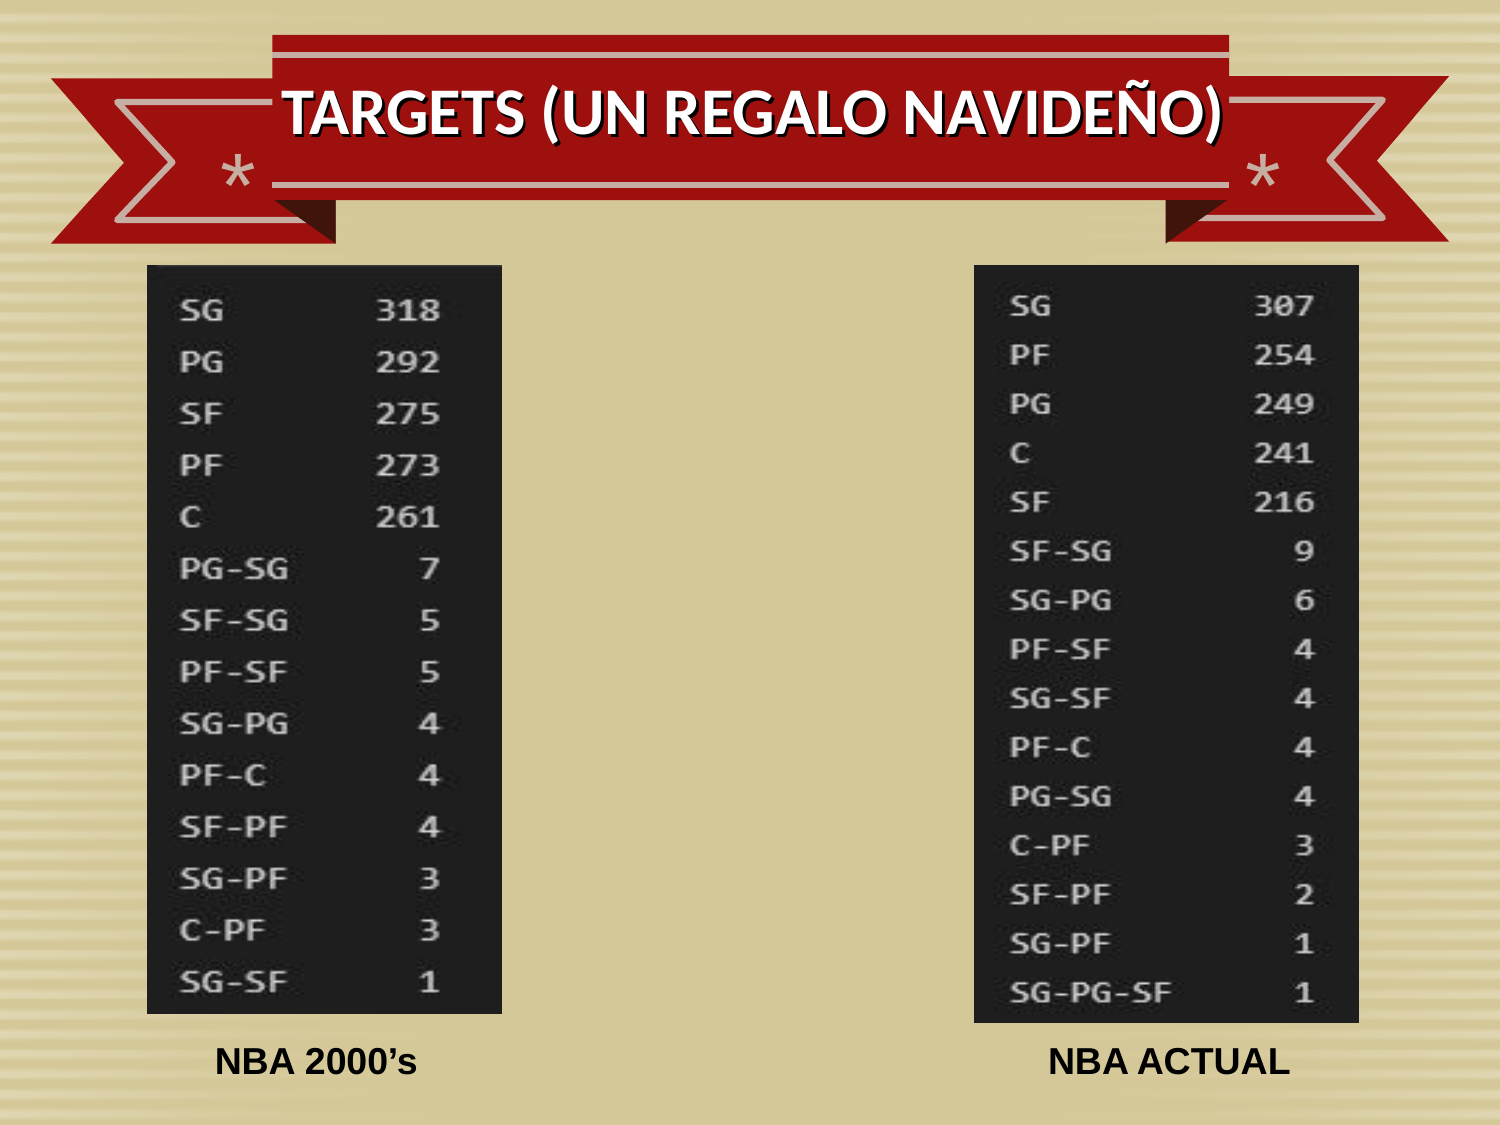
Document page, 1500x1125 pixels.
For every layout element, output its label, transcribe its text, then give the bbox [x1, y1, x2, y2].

title TARGETS (UN REGALO NAVIDEÑO) [265, 59, 1241, 178]
text_box NBA ACTUAL [1033, 1033, 1329, 1093]
picture [0, 0, 1500, 1125]
text_box NBA 2000’s [200, 1033, 473, 1091]
